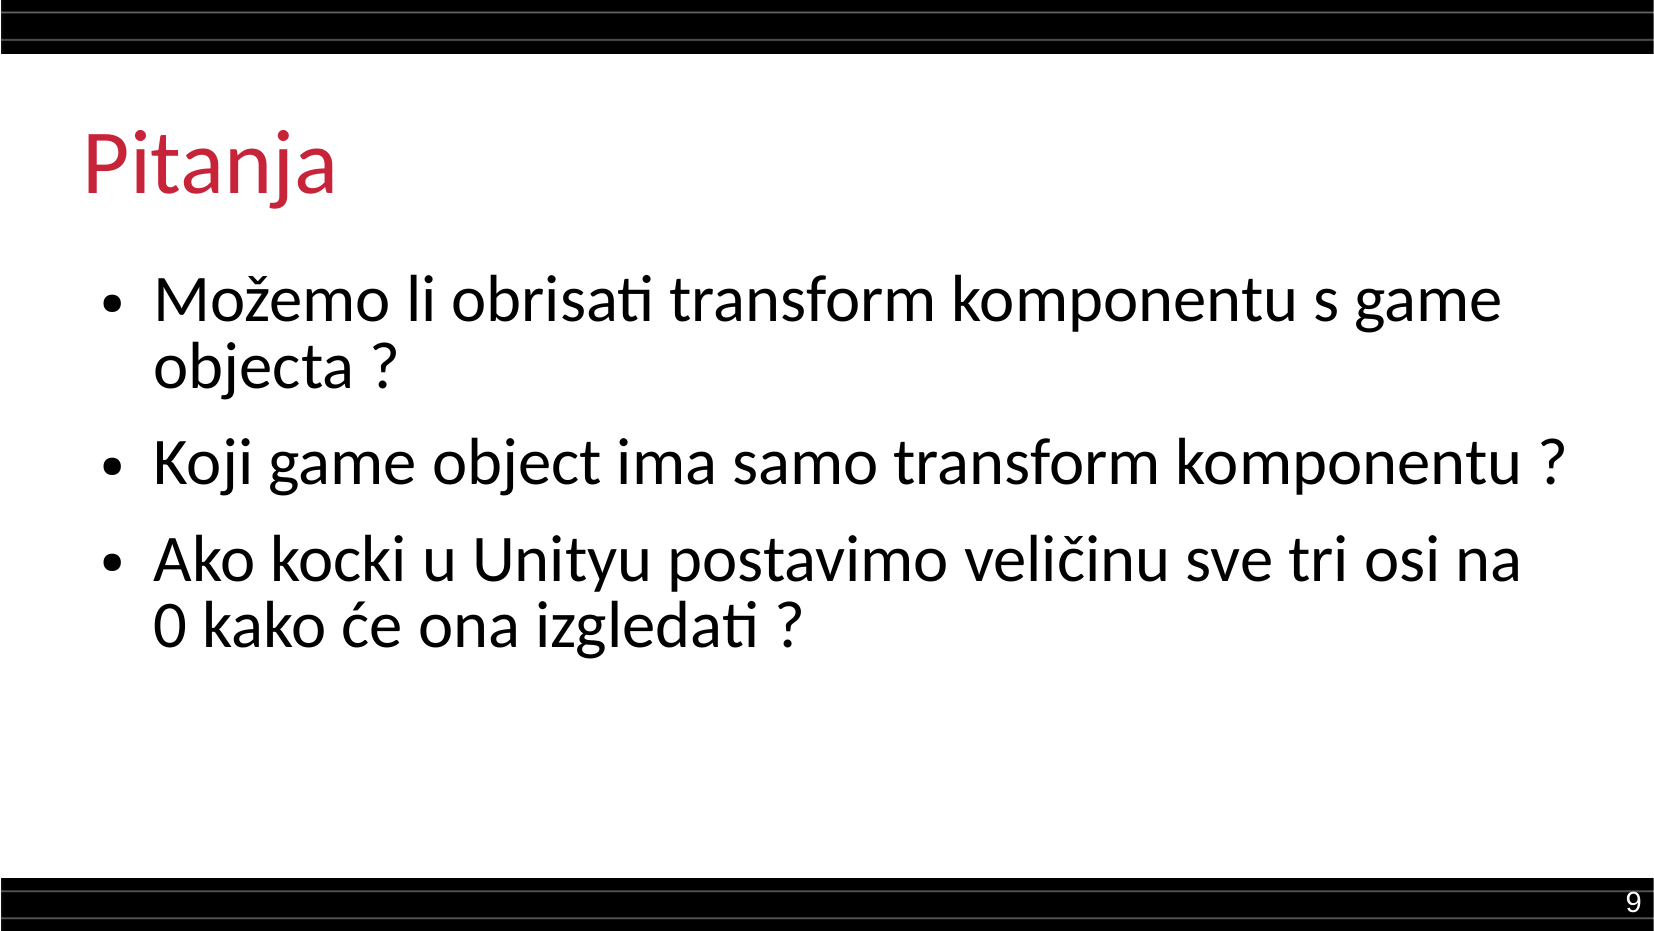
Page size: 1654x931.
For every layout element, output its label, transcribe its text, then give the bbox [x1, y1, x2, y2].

picture [1, 0, 1654, 54]
list Možemo li obrisati transform komponentu s game objecta ? Koji game object ima samo transform komponentu ? Ako kocki u Unityu postavimo veličinu sve tri osi na 0 kako će ona izgledati ? [82, 271, 1571, 758]
picture [1, 878, 1654, 931]
title Pitanja [82, 92, 1571, 249]
